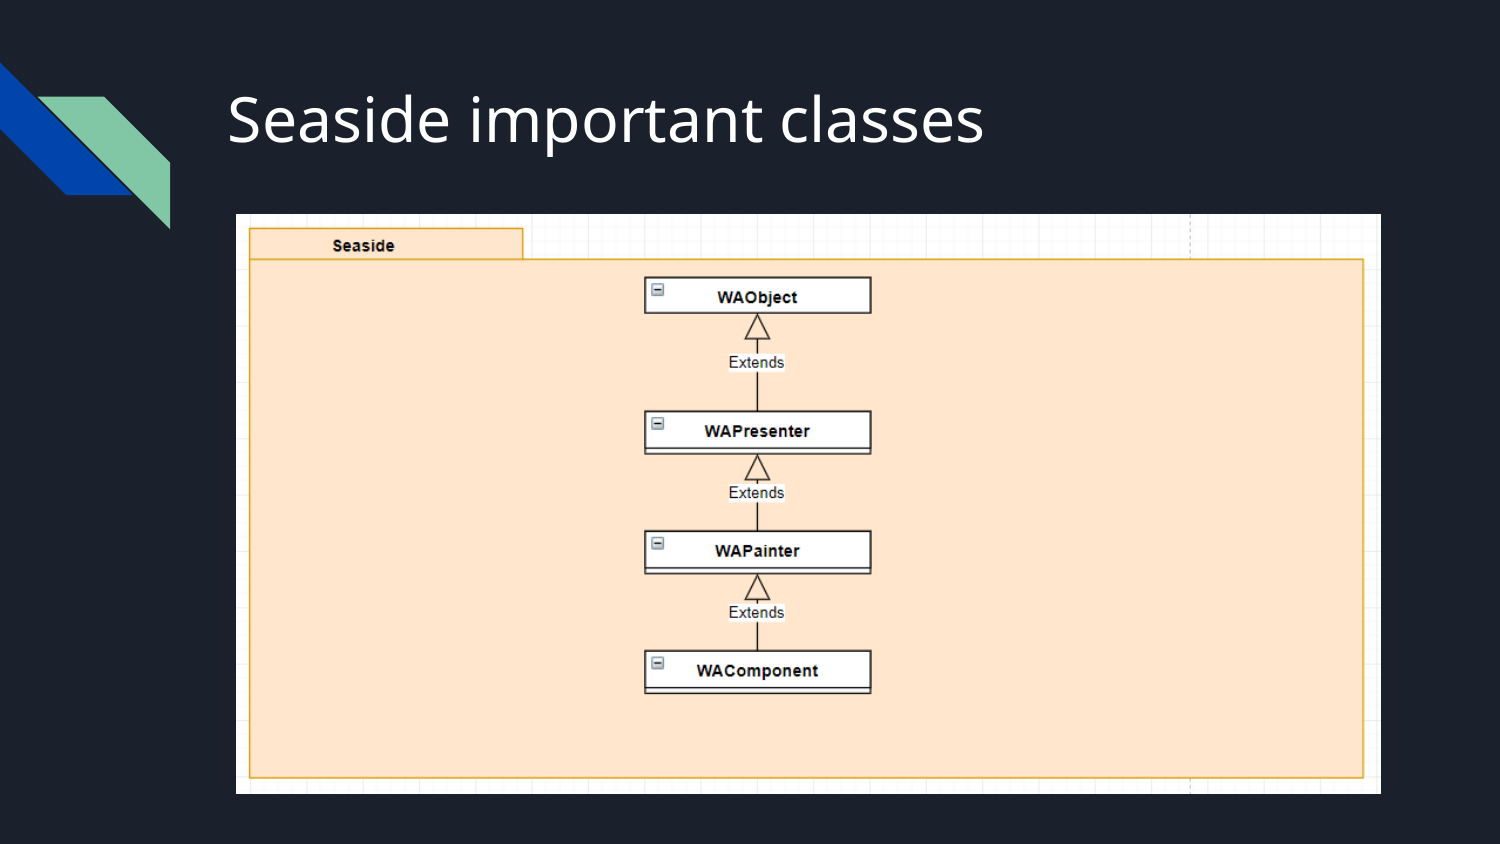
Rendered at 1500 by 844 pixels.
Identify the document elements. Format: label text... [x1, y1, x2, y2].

title Seaside important classes [212, 64, 1452, 215]
picture [236, 214, 1381, 794]
